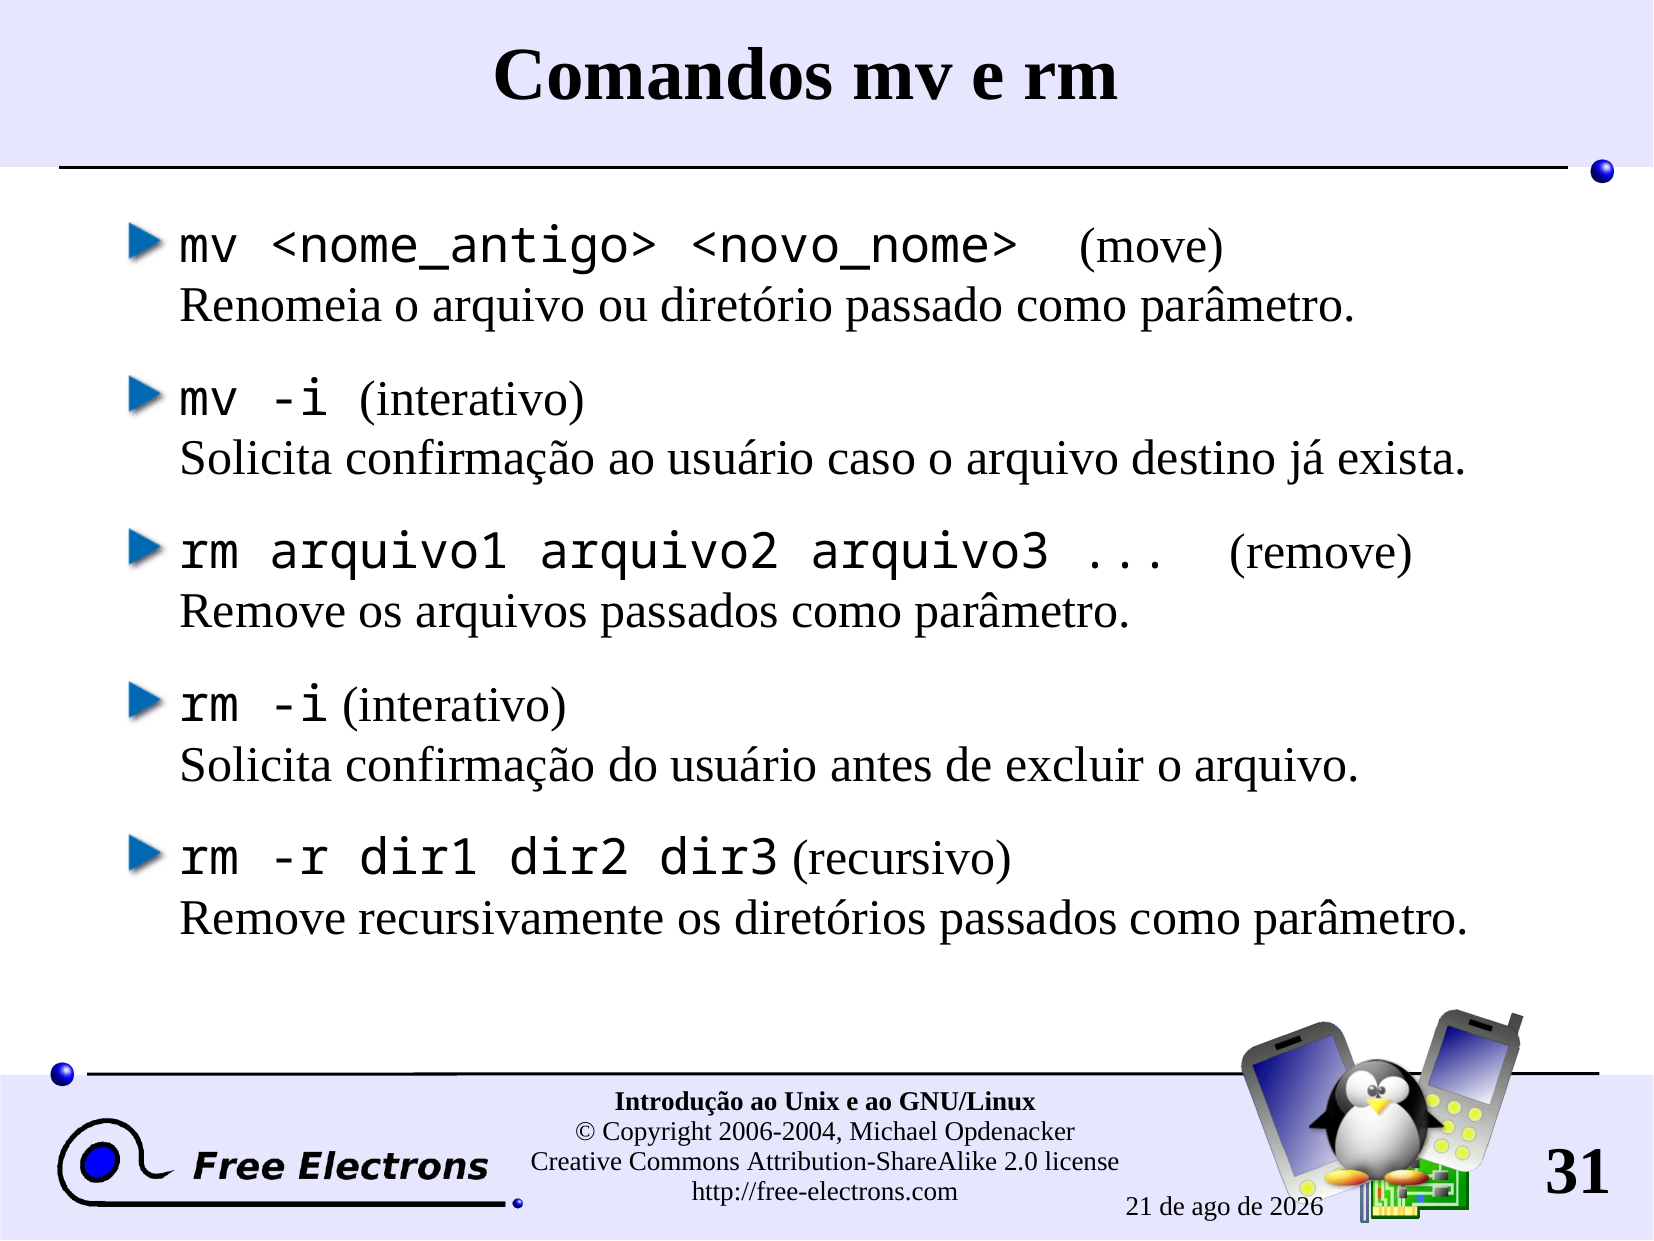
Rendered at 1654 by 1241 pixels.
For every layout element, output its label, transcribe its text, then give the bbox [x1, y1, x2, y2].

title Comandos mv e rm [60, 25, 1551, 124]
picture [1225, 1009, 1538, 1241]
picture [50, 1107, 527, 1216]
picture [1286, 1198, 1293, 1214]
list mv <nome_antigo> <novo_nome> (move) Renomeia o arquivo ou diretório passado como parâmetro. mv -i (interativo) Solicita confirmação ao usuário caso o arquivo destino já exista. rm arquivo1 arquivo2 arquivo3 ... (remove) Remove os arquivos passados como parâmetro. rm -i (interativo) Solicita confirmação do usuário antes de excluir o arquivo. rm -r dir1 dir2 dir3 (recursivo) Remove recursivamente os diretórios passados como parâmetro. [109, 208, 1522, 1049]
